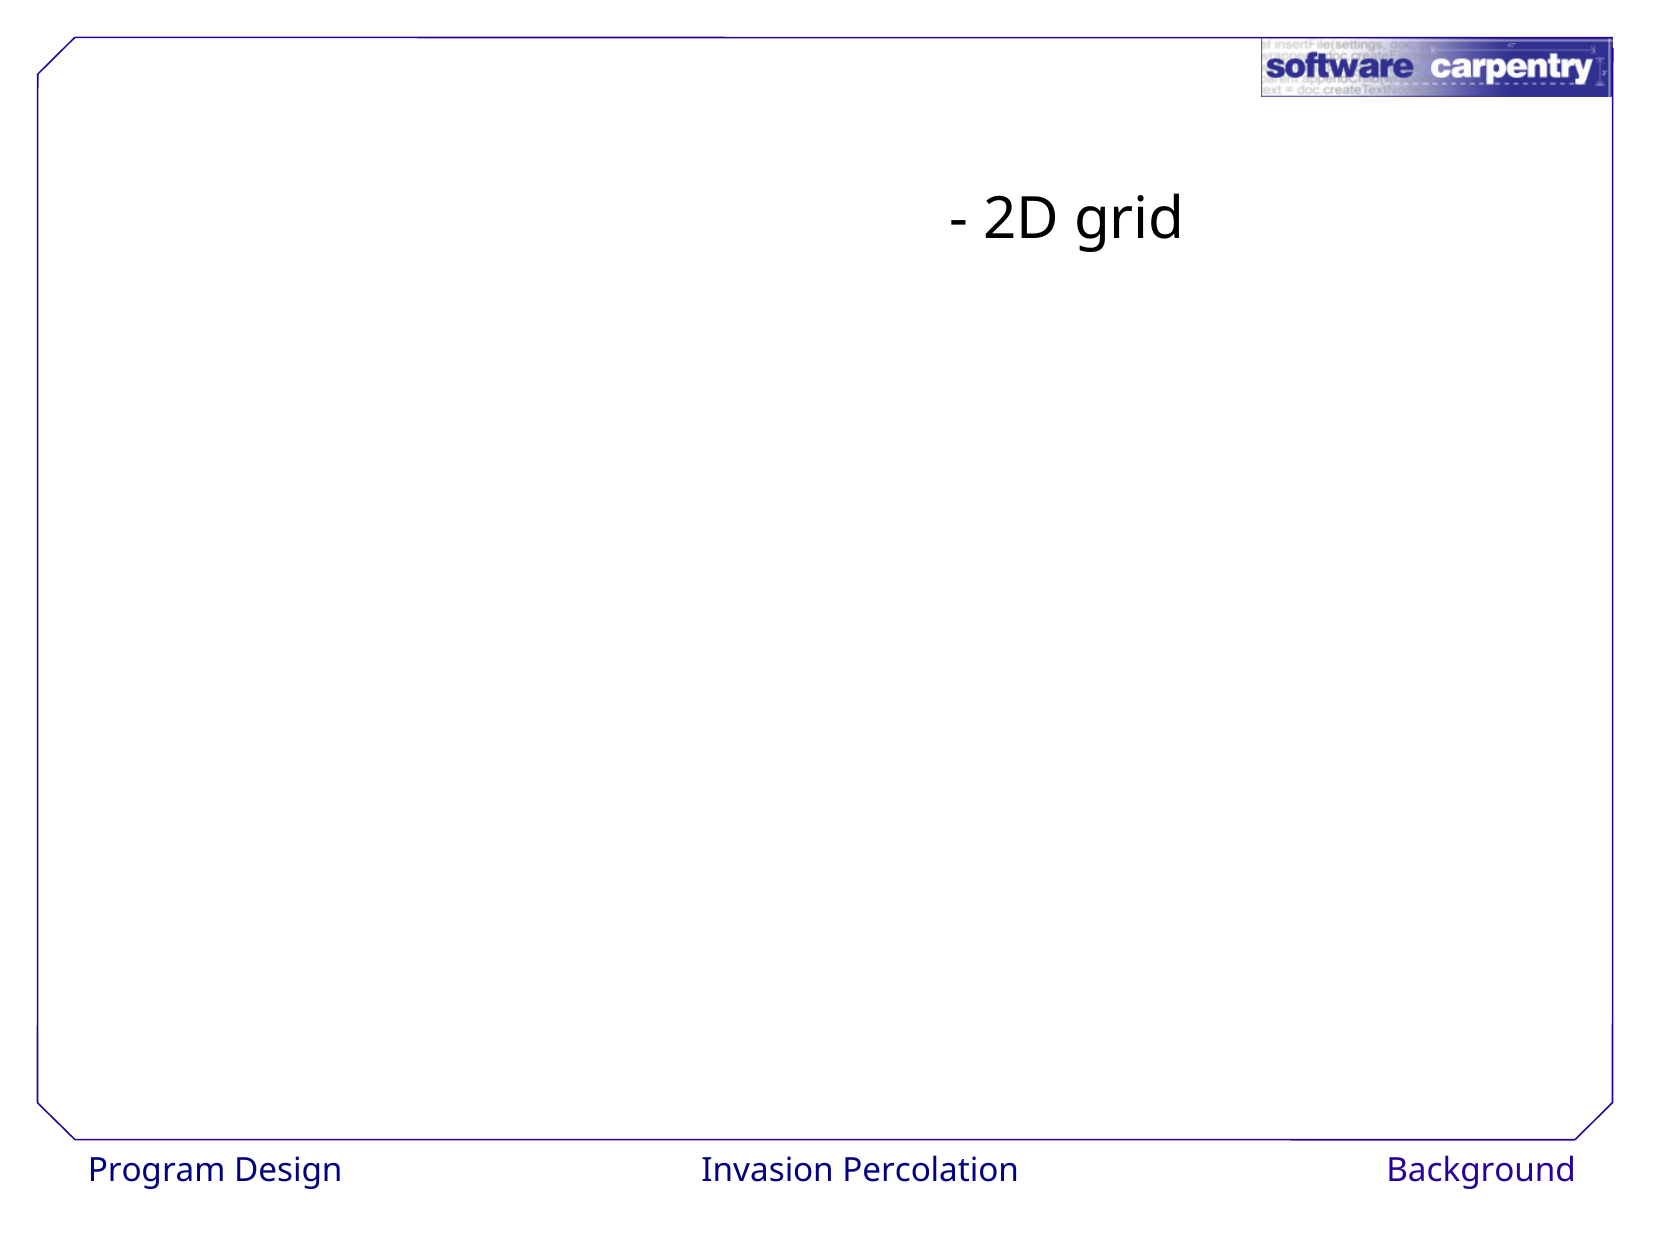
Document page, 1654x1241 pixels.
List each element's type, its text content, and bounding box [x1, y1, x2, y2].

table_cell [380, 799, 459, 878]
table_cell [142, 799, 221, 878]
text_box - 2D grid [934, 138, 1200, 259]
table_cell [380, 404, 459, 483]
table_cell [696, 245, 775, 326]
table_cell [300, 562, 380, 641]
table_cell [617, 483, 696, 562]
table_cell [459, 641, 538, 720]
table_cell [142, 245, 221, 326]
table_cell [696, 562, 775, 641]
table_cell [696, 641, 775, 720]
table_cell [459, 245, 538, 326]
table_cell [775, 404, 855, 483]
table_header [380, 166, 459, 245]
table_cell [380, 562, 459, 641]
table_cell [617, 404, 696, 483]
table_cell [300, 483, 380, 562]
table_cell [538, 404, 617, 483]
table_header [538, 166, 617, 245]
table_cell [538, 799, 617, 878]
table_cell [221, 483, 300, 562]
table_cell [696, 326, 775, 404]
table_cell [538, 641, 617, 720]
table_cell [459, 326, 538, 404]
table_cell [221, 245, 300, 326]
table_cell [459, 720, 538, 799]
table_cell [775, 720, 855, 799]
table_cell [300, 245, 380, 326]
table_header [617, 166, 696, 245]
table_cell [300, 799, 380, 878]
table_cell [142, 720, 221, 799]
table_cell [300, 720, 380, 799]
table_cell [142, 483, 221, 562]
table_cell [617, 326, 696, 404]
table_cell [459, 483, 538, 562]
table_cell [221, 641, 300, 720]
table_cell [617, 562, 696, 641]
table_cell [380, 720, 459, 799]
table_cell [380, 326, 459, 404]
table_header [142, 166, 221, 245]
table_header [696, 166, 775, 245]
table_cell [696, 720, 775, 799]
table_cell [142, 641, 221, 720]
table_cell [775, 245, 855, 326]
table_cell [696, 404, 775, 483]
table_cell [775, 483, 855, 562]
table_header [459, 166, 538, 245]
picture [1261, 39, 1613, 97]
table_cell [142, 562, 221, 641]
table_cell [142, 326, 221, 404]
table_cell [300, 641, 380, 720]
table_cell [221, 562, 300, 641]
table_cell [459, 404, 538, 483]
table_cell [380, 483, 459, 562]
table_cell [221, 326, 300, 404]
table_cell [538, 245, 617, 326]
table_cell [617, 641, 696, 720]
table_cell [459, 562, 538, 641]
table_header [775, 166, 855, 245]
table_cell [775, 799, 855, 878]
table_cell [775, 562, 855, 641]
table_cell [538, 483, 617, 562]
table_cell [459, 799, 538, 878]
table_cell [380, 245, 459, 326]
table_cell [696, 483, 775, 562]
table_header [300, 166, 380, 245]
table_cell [538, 562, 617, 641]
table_cell [617, 799, 696, 878]
table_cell [696, 799, 775, 878]
table_cell [142, 404, 221, 483]
table_cell [538, 326, 617, 404]
table_cell [380, 641, 459, 720]
table_cell [617, 720, 696, 799]
table_cell [300, 404, 380, 483]
table_cell [538, 720, 617, 799]
table_cell [300, 326, 380, 404]
table_cell [221, 720, 300, 799]
table_cell [775, 641, 855, 720]
table_cell [617, 245, 696, 326]
table_cell [221, 799, 300, 878]
table_header [221, 166, 300, 245]
table_cell [221, 404, 300, 483]
table_cell [775, 326, 855, 404]
